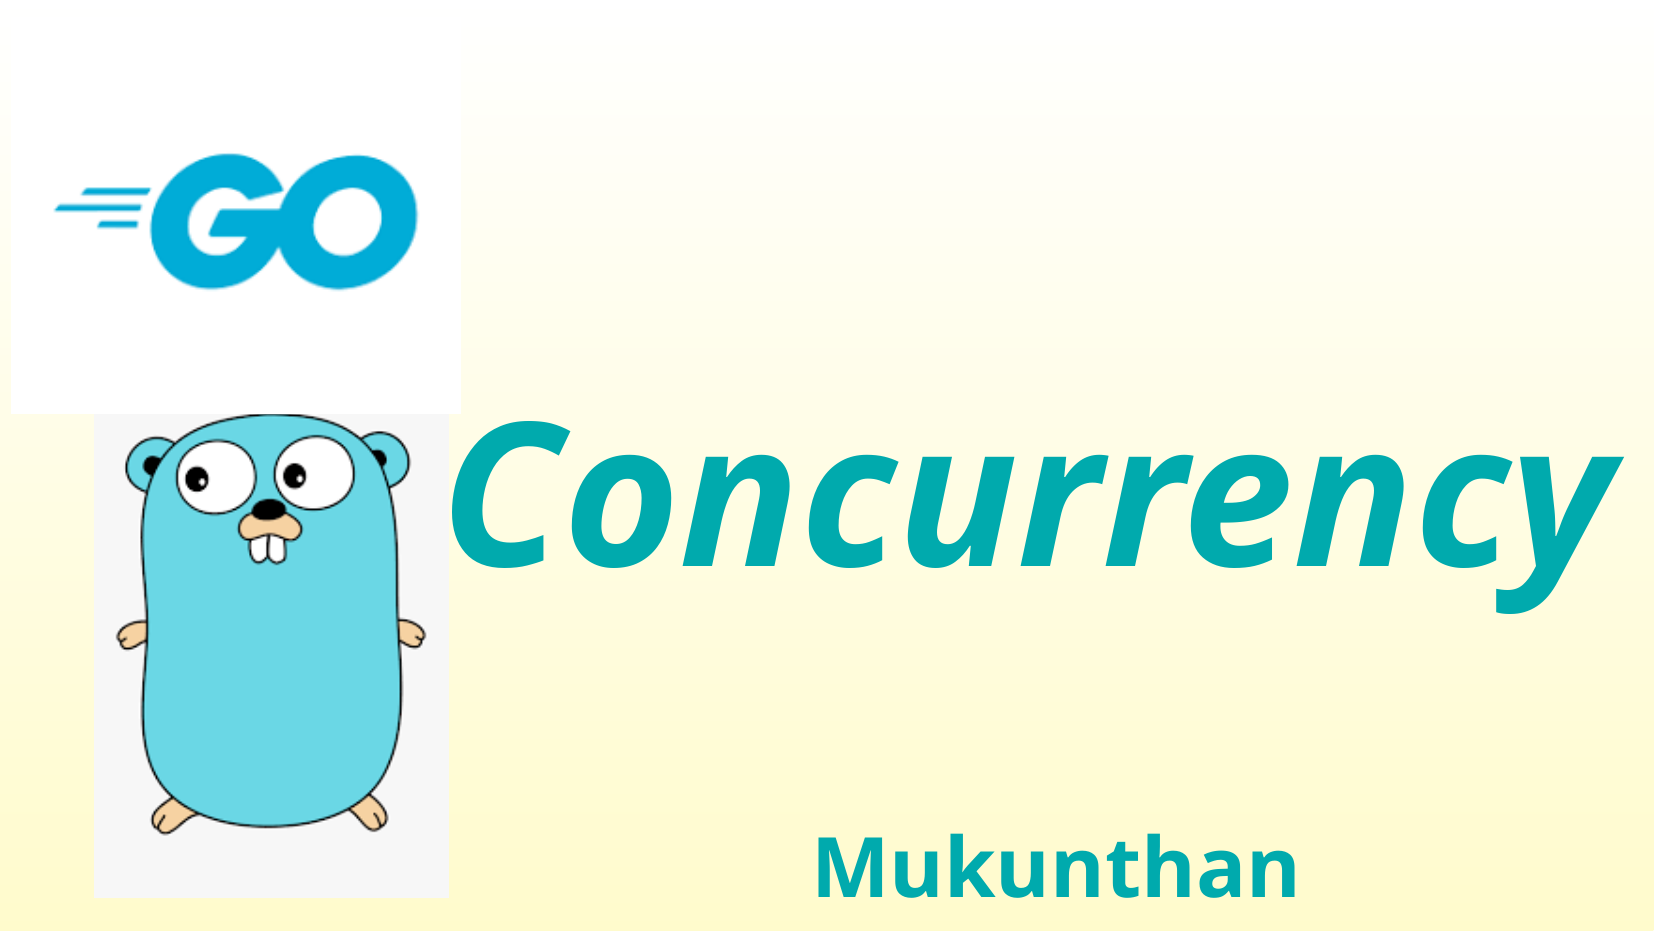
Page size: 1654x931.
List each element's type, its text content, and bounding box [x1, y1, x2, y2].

text_box Mukunthan Ragavan [796, 801, 1630, 910]
picture [11, 17, 461, 898]
text_box Concurrency [425, 345, 1630, 615]
